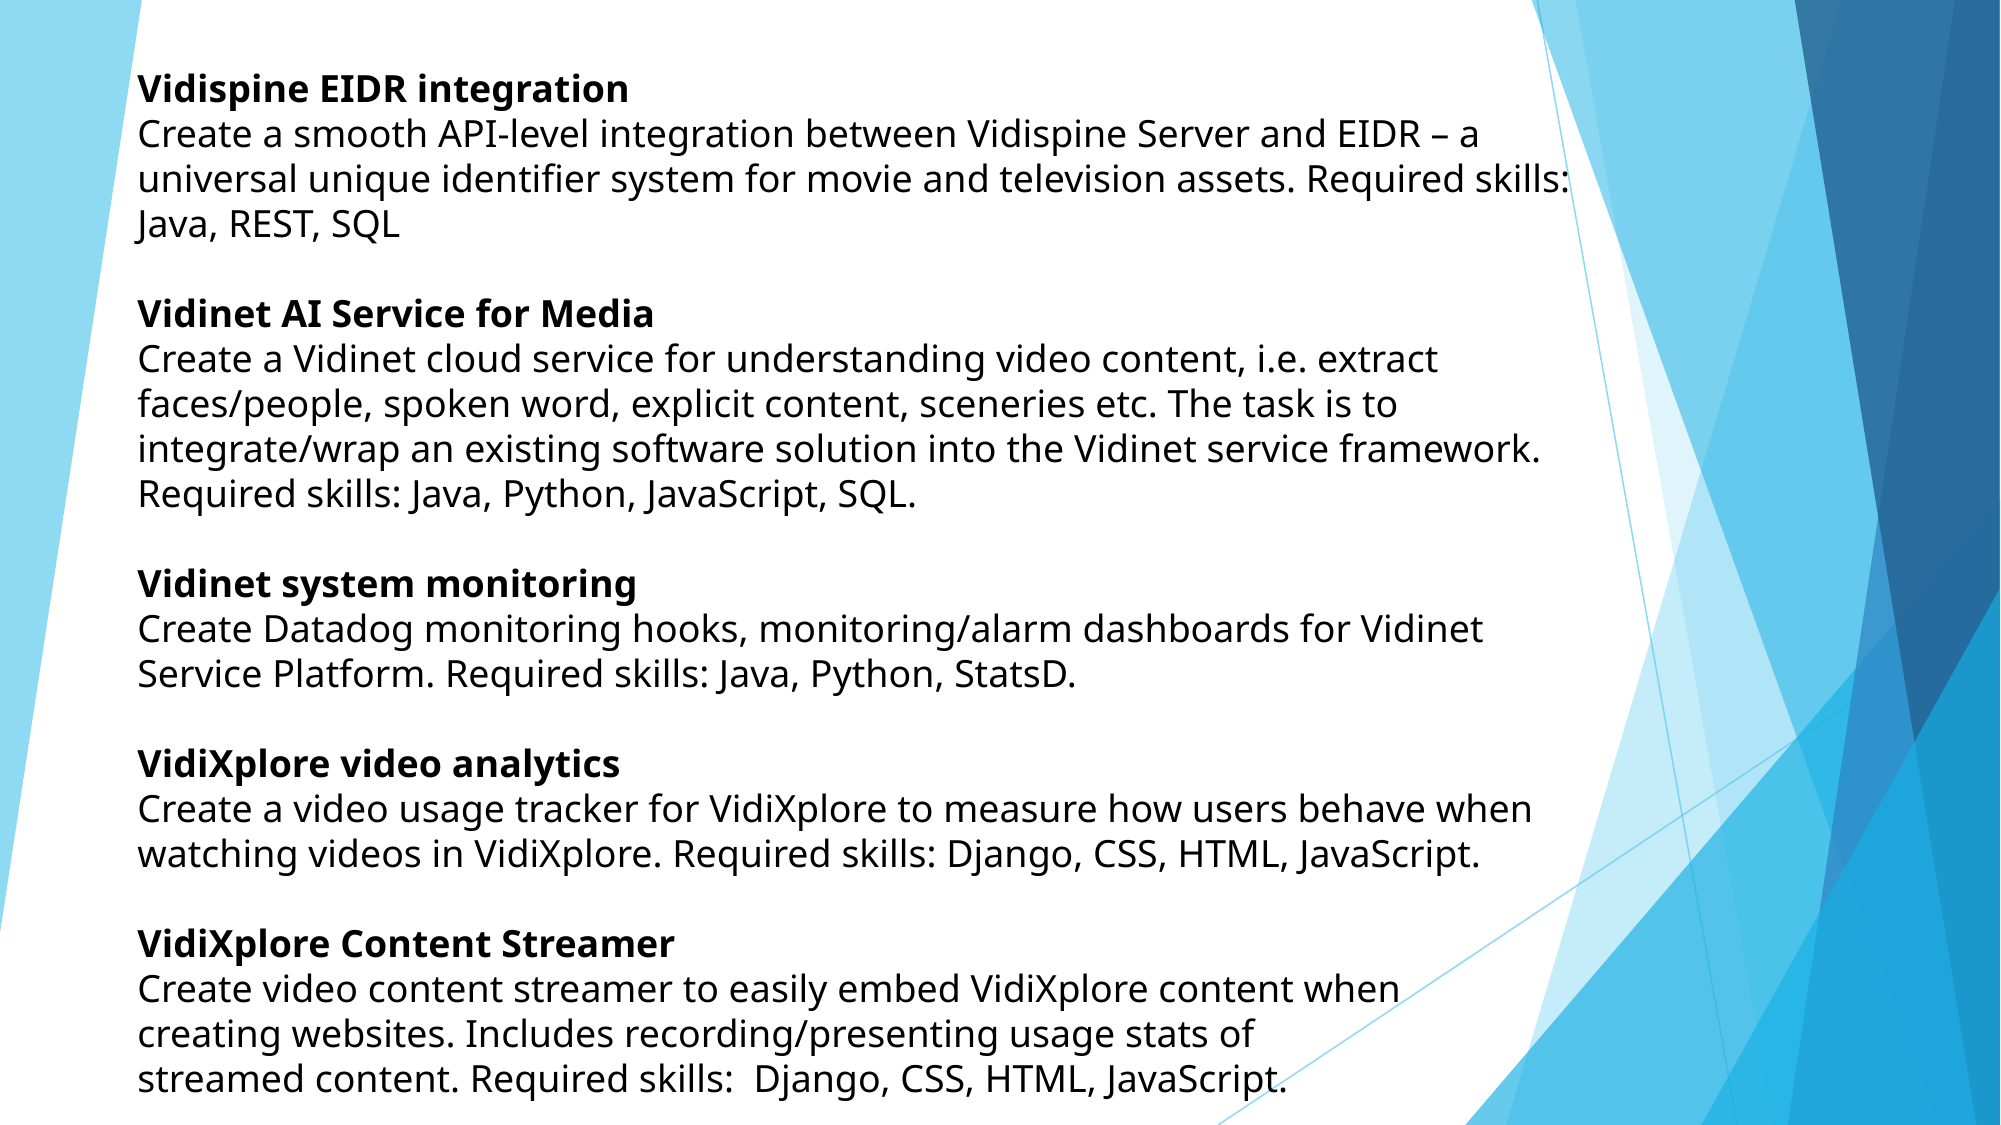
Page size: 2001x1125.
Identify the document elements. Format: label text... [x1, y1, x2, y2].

text_box Vidispine EIDR integration Create a smooth API-level integration between Vidispine Server and EIDR – a universal unique identifier system for movie and television assets. Required skills: Java, REST, SQL Vidinet AI Service for Media Create a Vidinet cloud service for understanding video content, i.e. extract faces/people, spoken word, explicit content, sceneries etc. The task is to integrate/wrap an existing software solution into the Vidinet service framework. Required skills: Java, Python, JavaScript, SQL. Vidinet system monitoring Create Datadog monitoring hooks, monitoring/alarm dashboards for Vidinet Service Platform. Required skills: Java, Python, StatsD. VidiXplore video analytics Create a video usage tracker for VidiXplore to measure how users behave when watching videos in VidiXplore. Required skills: Django, CSS, HTML, JavaScript. VidiXplore Content Streamer Create video content streamer to easily embed VidiXplore content when creating websites. Includes recording/presenting usage stats of streamed content. Required skills: Django, CSS, HTML, JavaScript. [123, 58, 1593, 1108]
